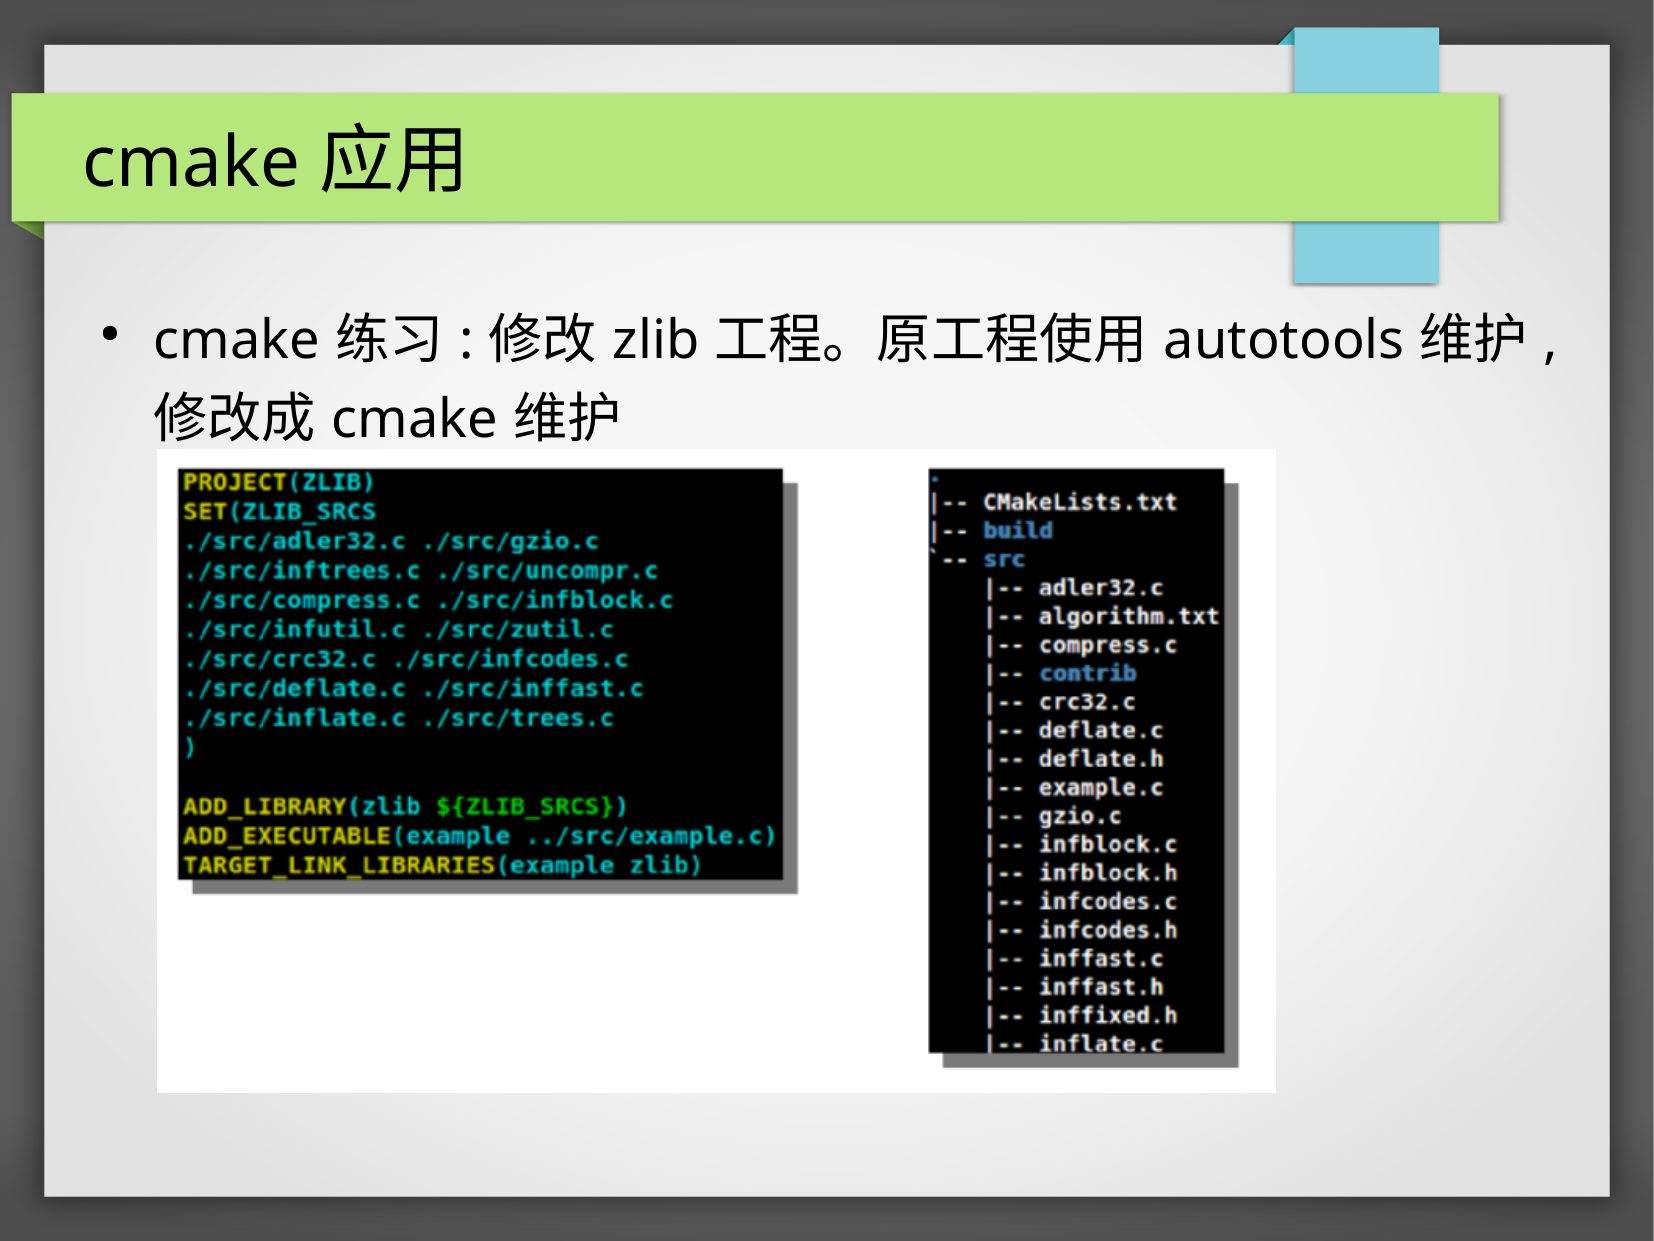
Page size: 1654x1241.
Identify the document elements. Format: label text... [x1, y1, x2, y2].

title cmake应用 [82, 94, 1264, 213]
picture [0, 0, 1654, 1241]
list cmake练习:修改zlib工程。原工程使用autotools维护,修改成cmake维护 [82, 295, 1571, 1015]
